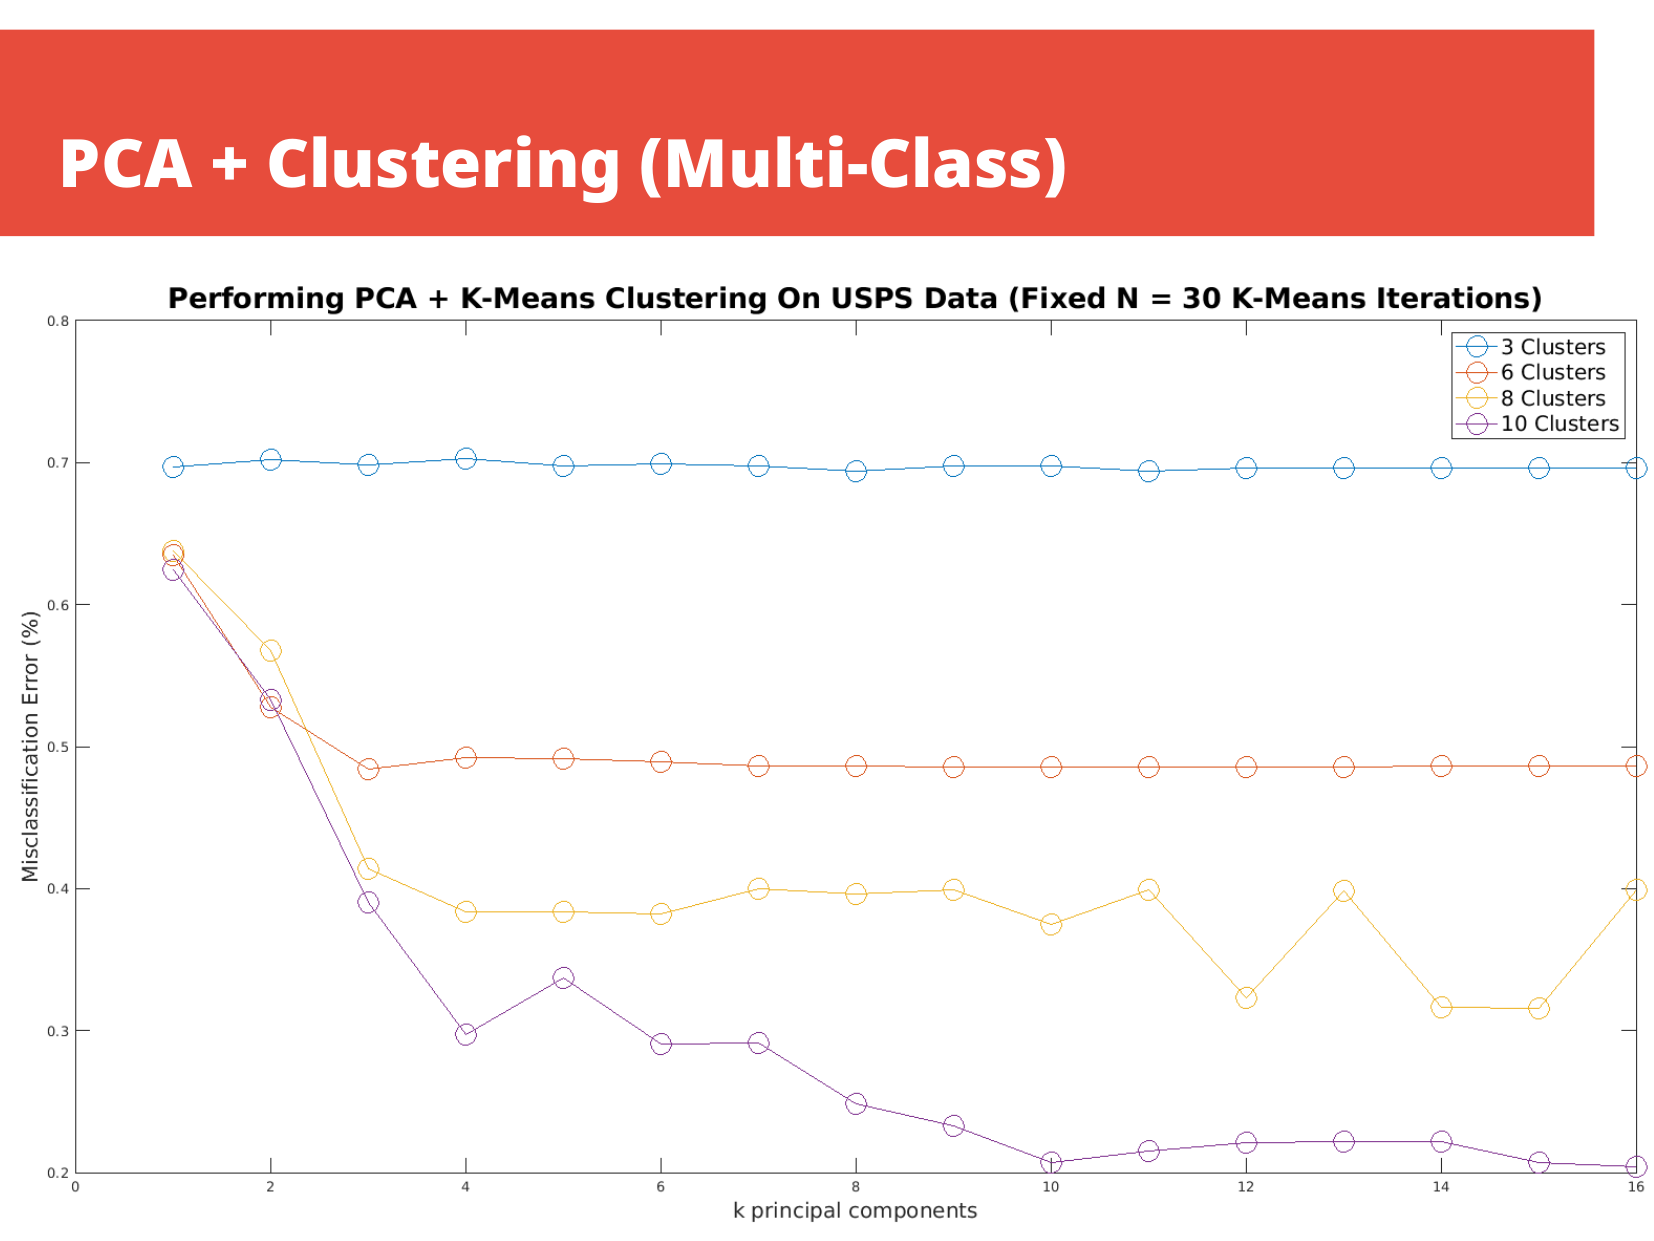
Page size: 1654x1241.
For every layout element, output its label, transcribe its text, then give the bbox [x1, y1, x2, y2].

picture [0, 270, 1654, 1231]
title PCA + Clustering (Multi-Class) [59, 59, 1595, 207]
